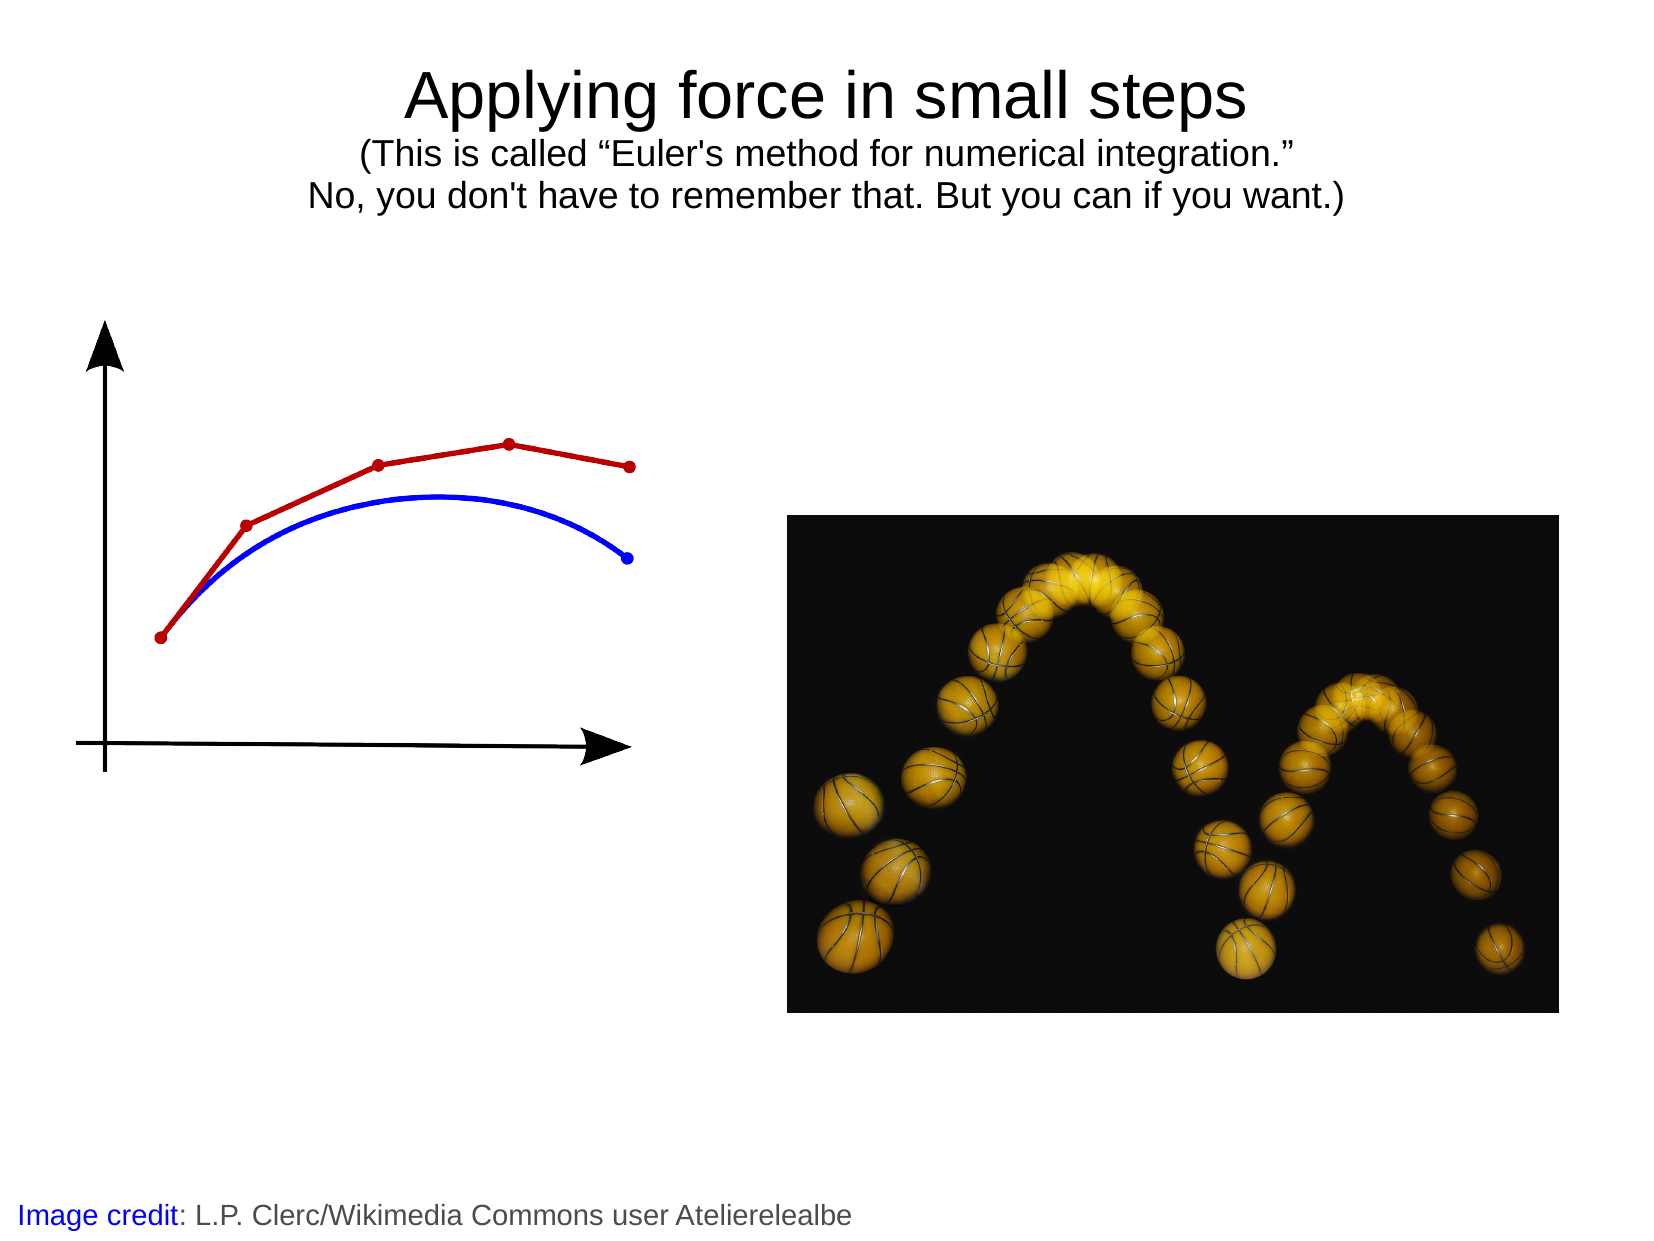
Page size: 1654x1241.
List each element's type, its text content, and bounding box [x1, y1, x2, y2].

text_box Image credit: L.P. Clerc/Wikimedia Commons user Atelierelealbe [2, 1191, 1163, 1240]
subtitle Applying force in small steps (This is called “Euler's method for numerical integration.” No, you don't have to remember that. But you can if you want.) [82, 49, 1571, 226]
picture [61, 305, 662, 776]
picture [787, 515, 1559, 1013]
